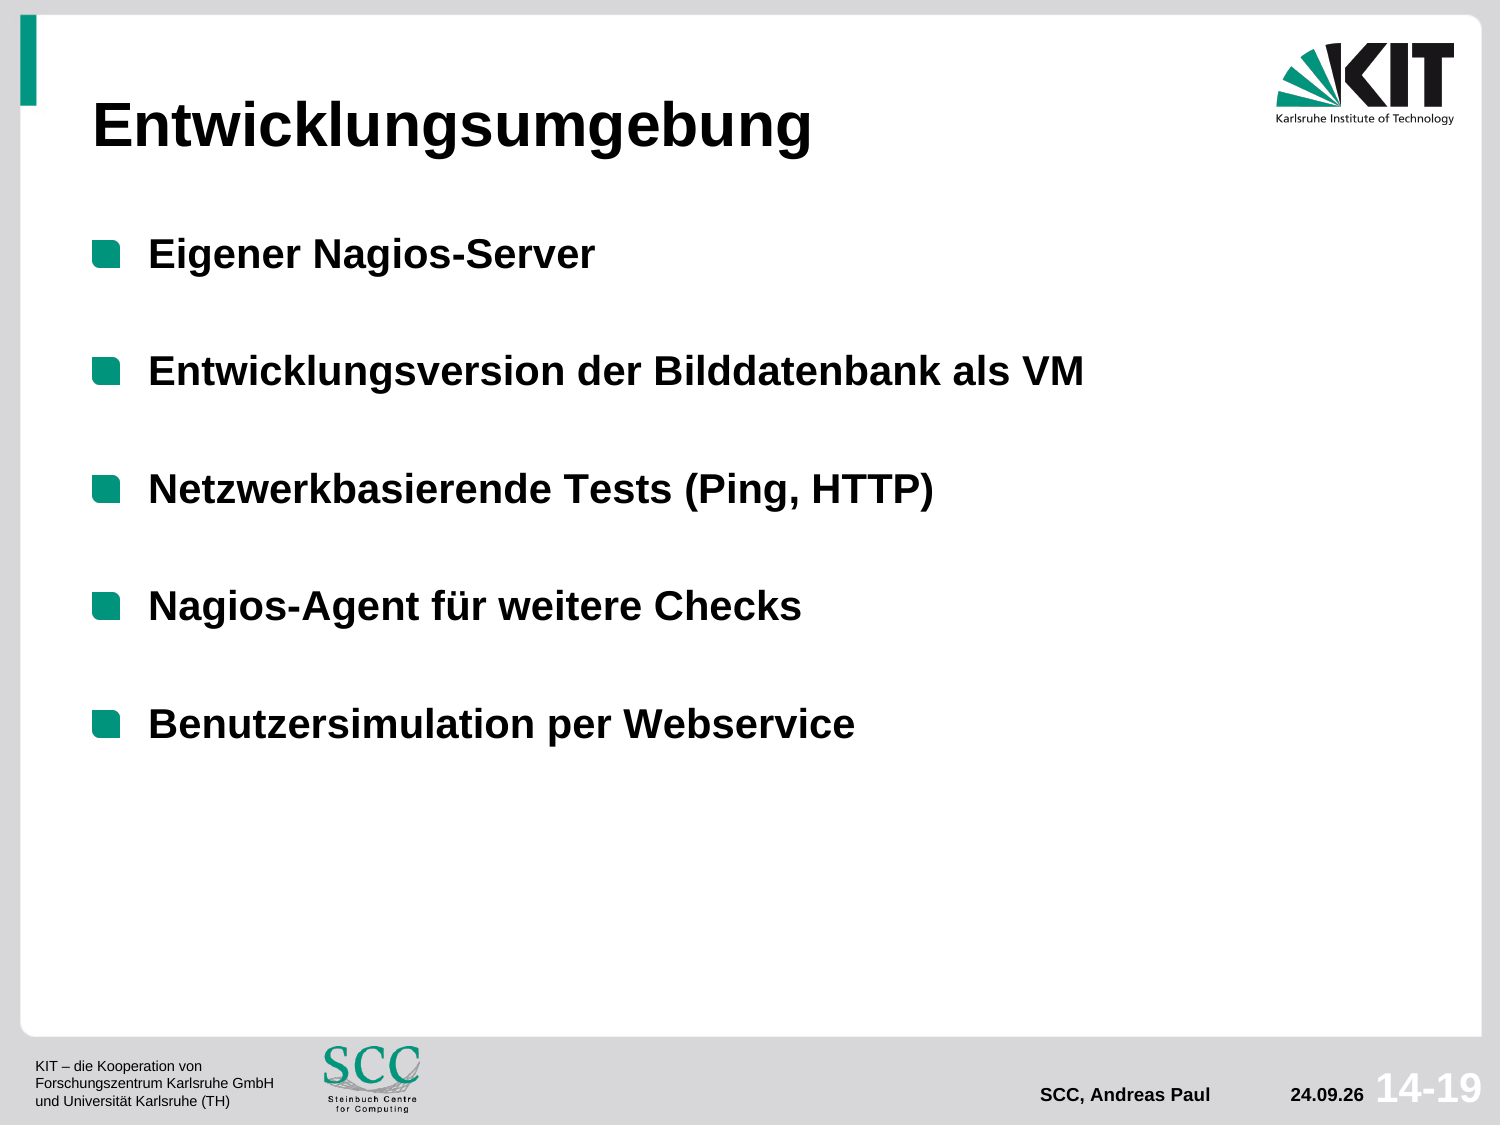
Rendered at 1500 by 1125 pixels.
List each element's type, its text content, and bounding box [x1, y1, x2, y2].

title Entwicklungsumgebung [92, 56, 1147, 192]
picture [0, 0, 1500, 1125]
list Eigener Nagios-Server Entwicklungsversion der Bilddatenbank als VM Netzwerkbasierende Tests (Ping, HTTP) Nagios-Agent für weitere Checks Benutzersimulation per Webservice [92, 228, 1442, 957]
